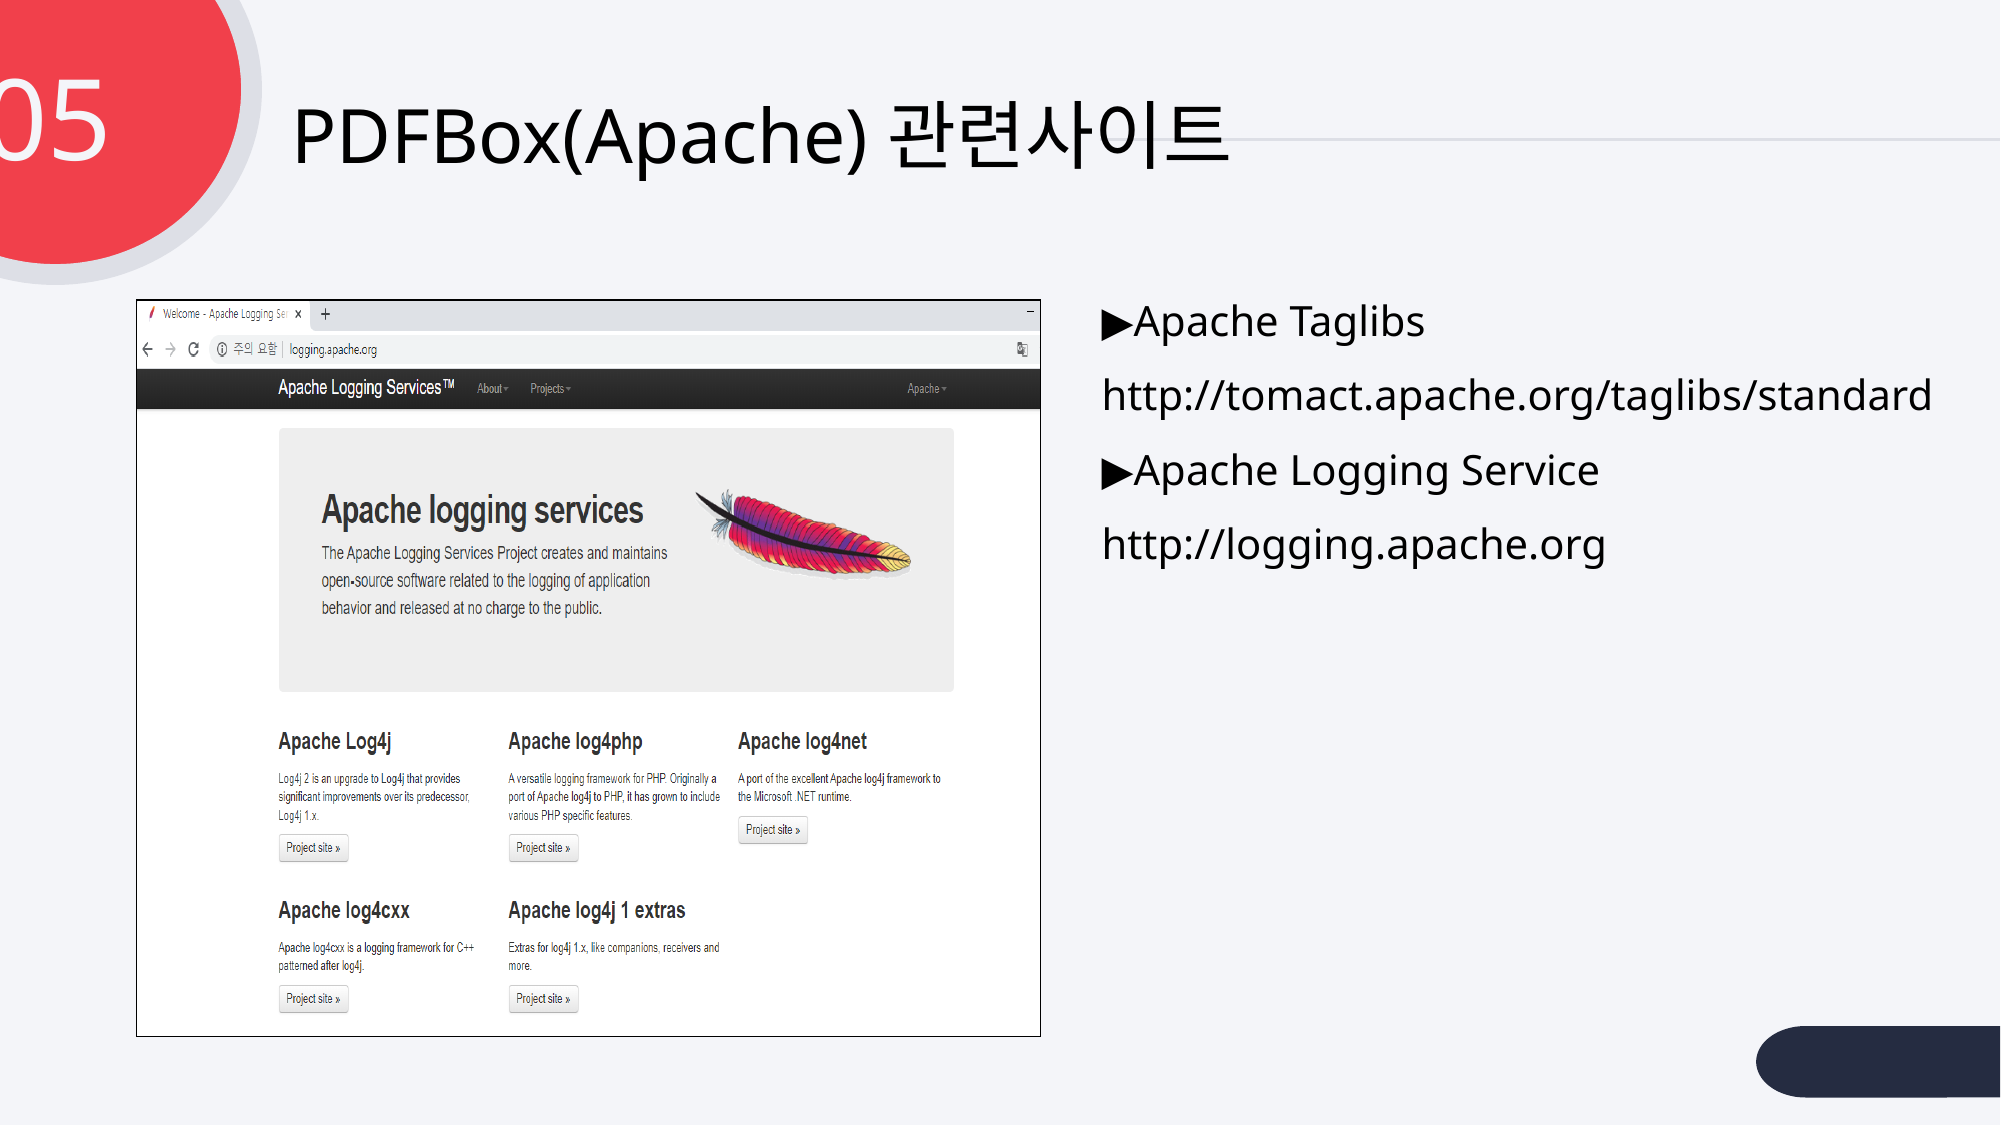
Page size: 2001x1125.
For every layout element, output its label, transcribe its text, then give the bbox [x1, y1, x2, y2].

title PDFBox(Apache) 관련사이트 [290, 89, 1405, 191]
list ▶Apache Taglibs http://tomact.apache.org/taglibs/standard ▶Apache Logging Service http://logging.apache.org [1101, 300, 2000, 925]
picture [137, 300, 1040, 1036]
list 05 [0, 47, 167, 186]
